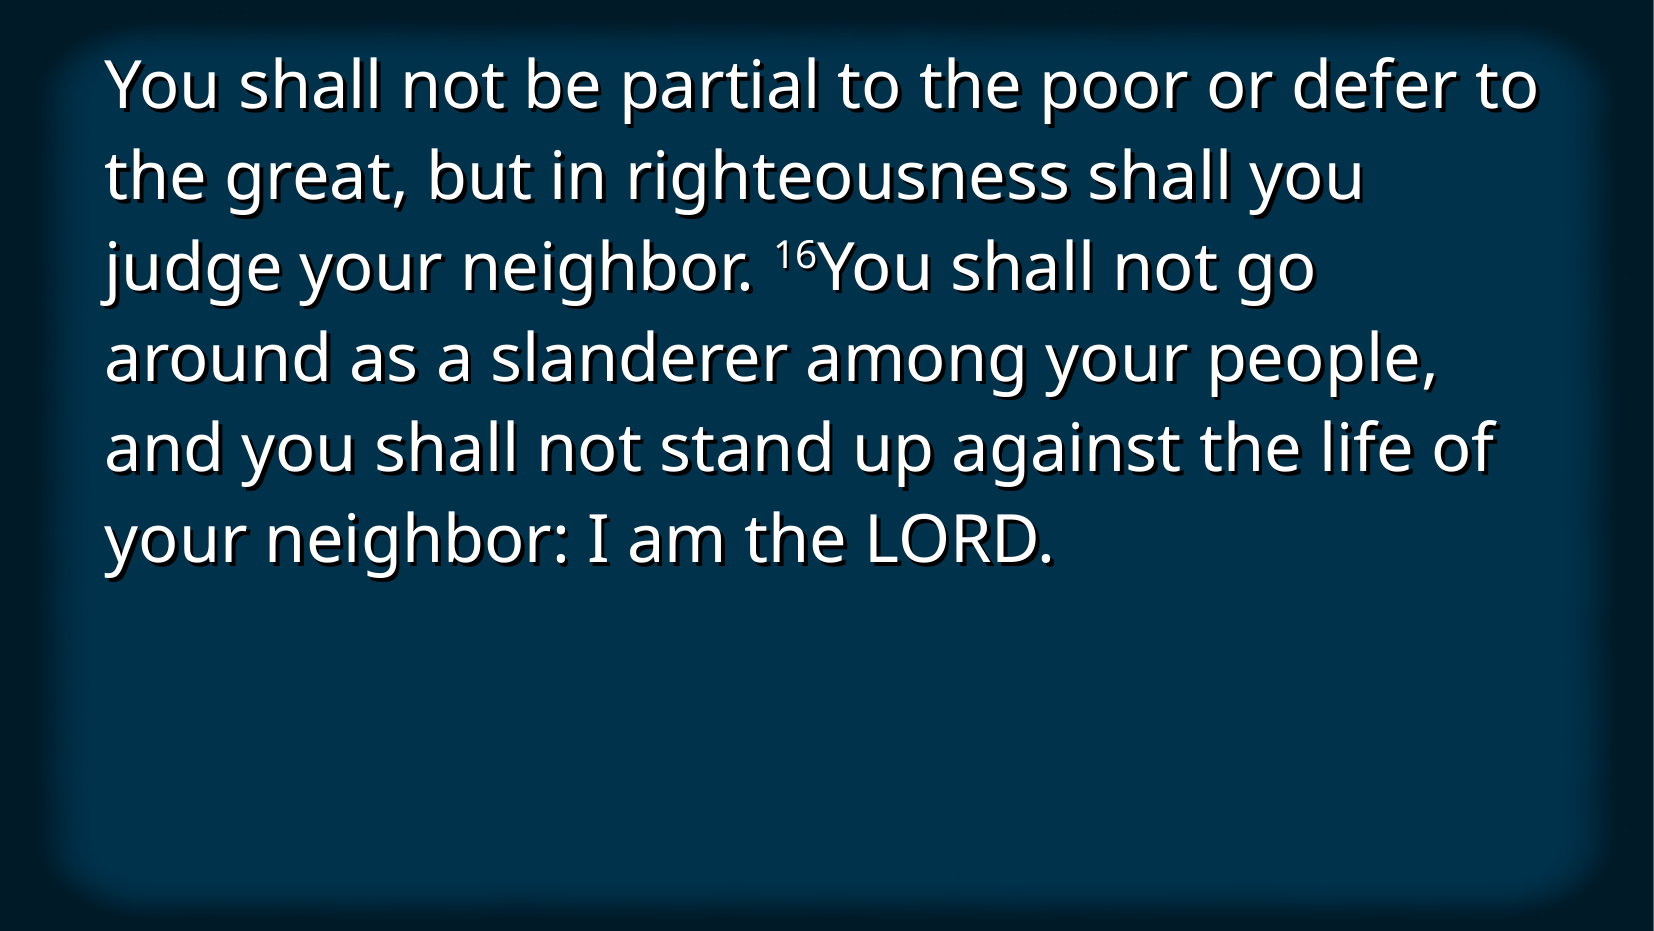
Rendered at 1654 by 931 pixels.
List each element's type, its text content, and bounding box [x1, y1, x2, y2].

picture [0, 0, 1654, 931]
text_box You shall not be partial to the poor or defer to the great, but in righteousness shall you judge your neighbor. 16You shall not go around as a slanderer among your people, and you shall not stand up against the life of your neighbor: I am the LORD. [90, 30, 1576, 578]
